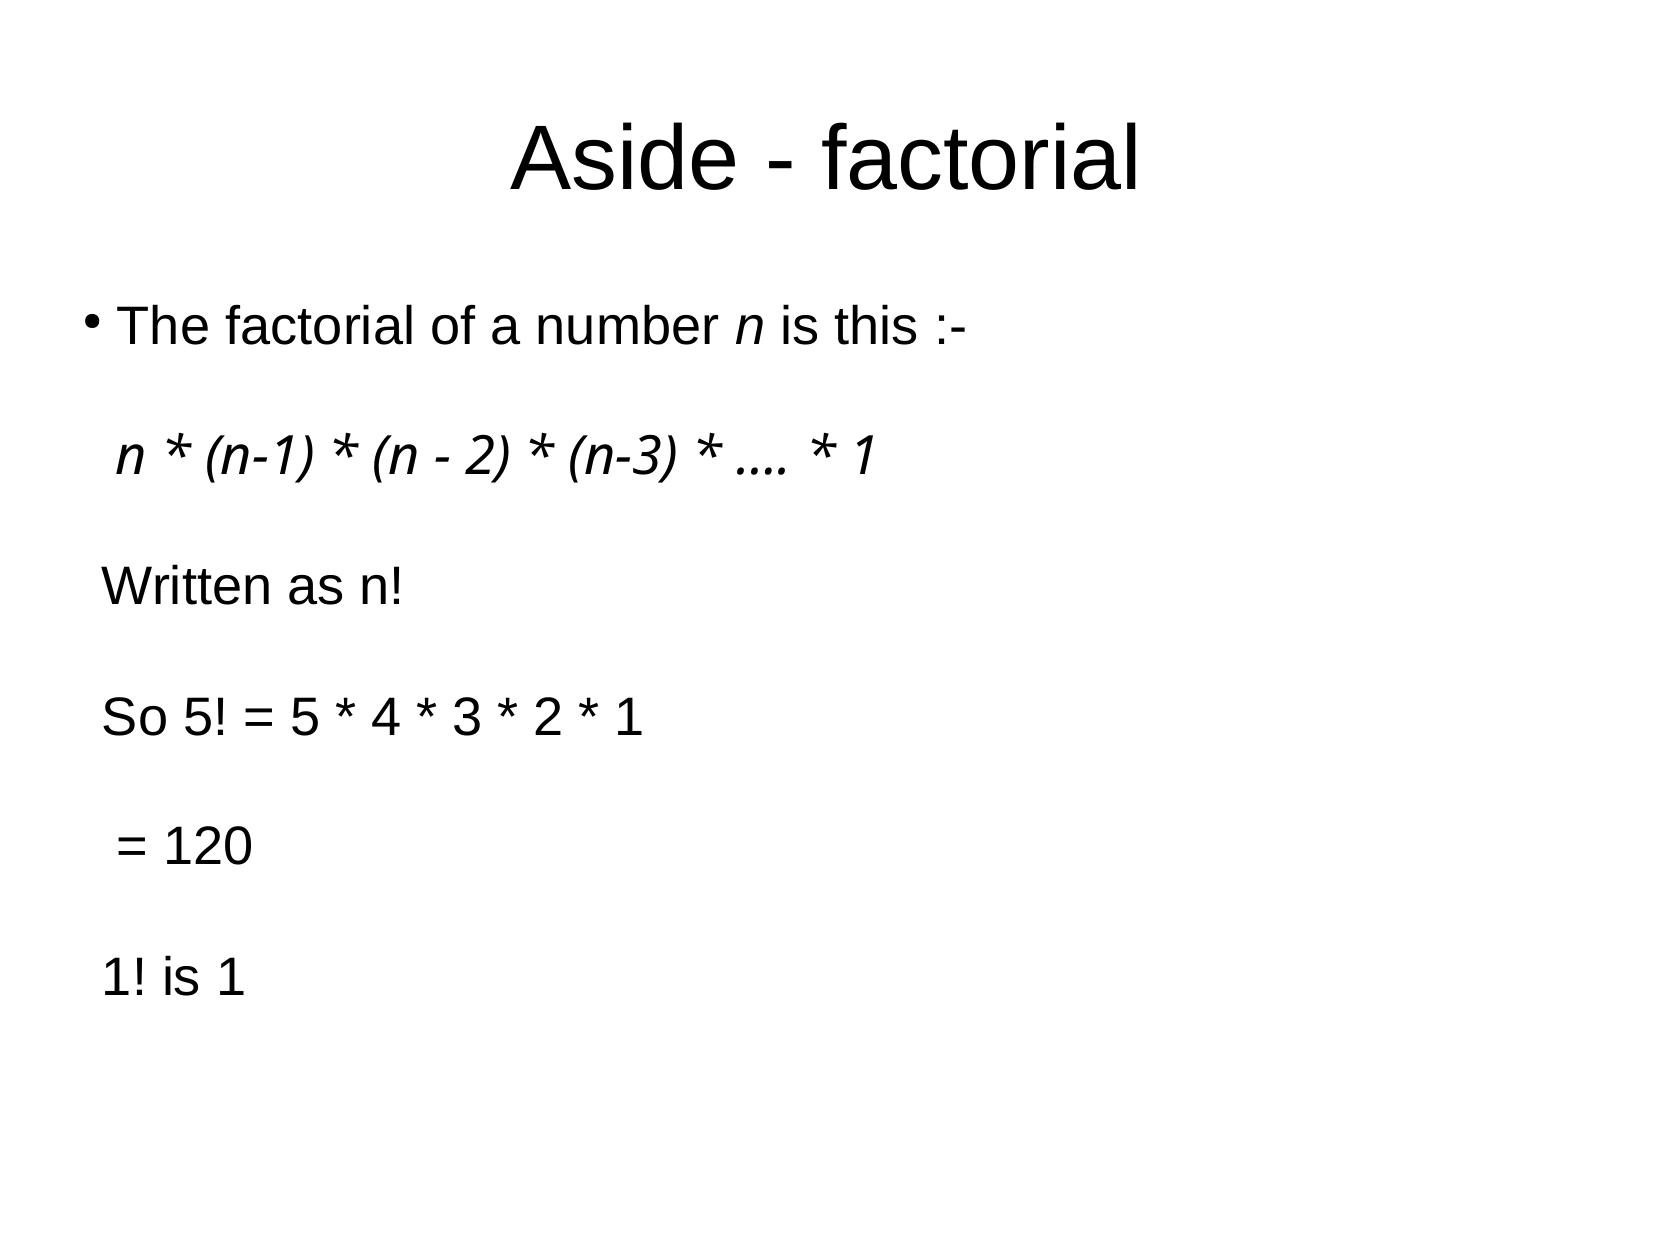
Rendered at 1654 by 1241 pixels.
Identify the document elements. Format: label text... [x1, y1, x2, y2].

subtitle The factorial of a number n is this :- n * (n-1) * (n - 2) * (n-3) * …. * 1 Written as n! So 5! = 5 * 4 * 3 * 2 * 1 = 120 1! is 1 [82, 290, 1538, 1140]
title Aside - factorial [82, 49, 1571, 257]
